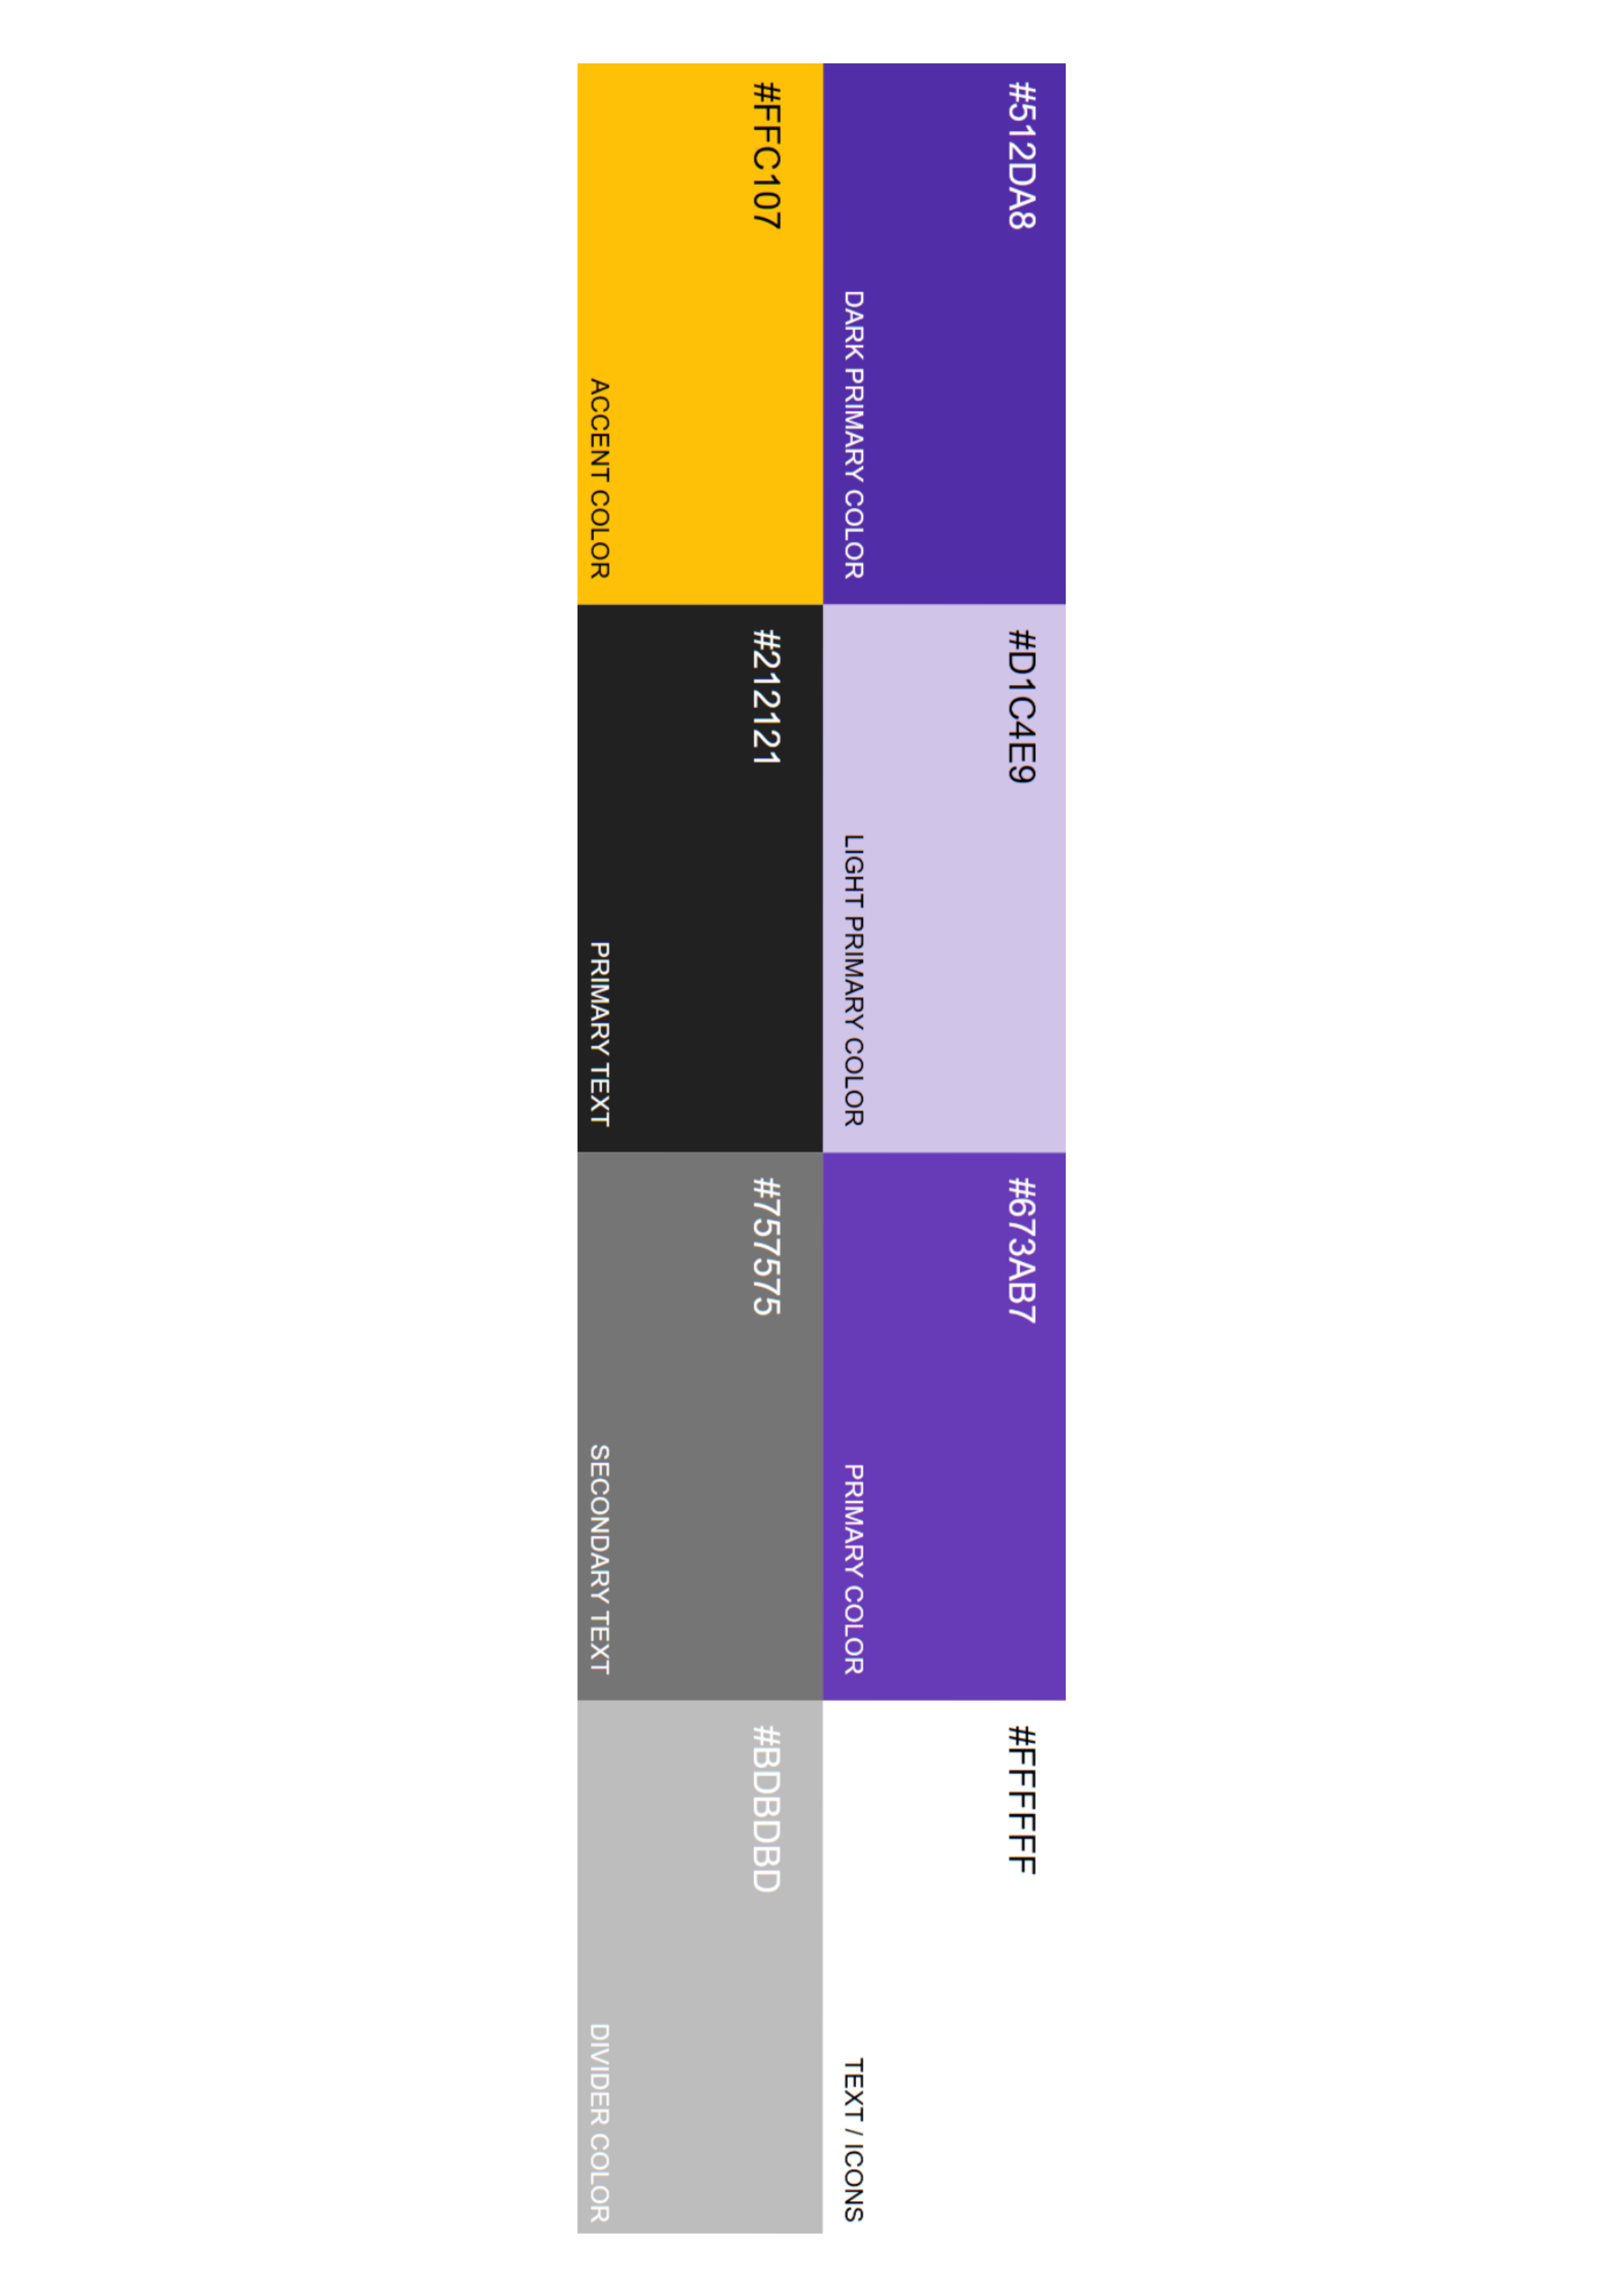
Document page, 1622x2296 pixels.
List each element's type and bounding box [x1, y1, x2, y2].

picture [577, 62, 1066, 2234]
